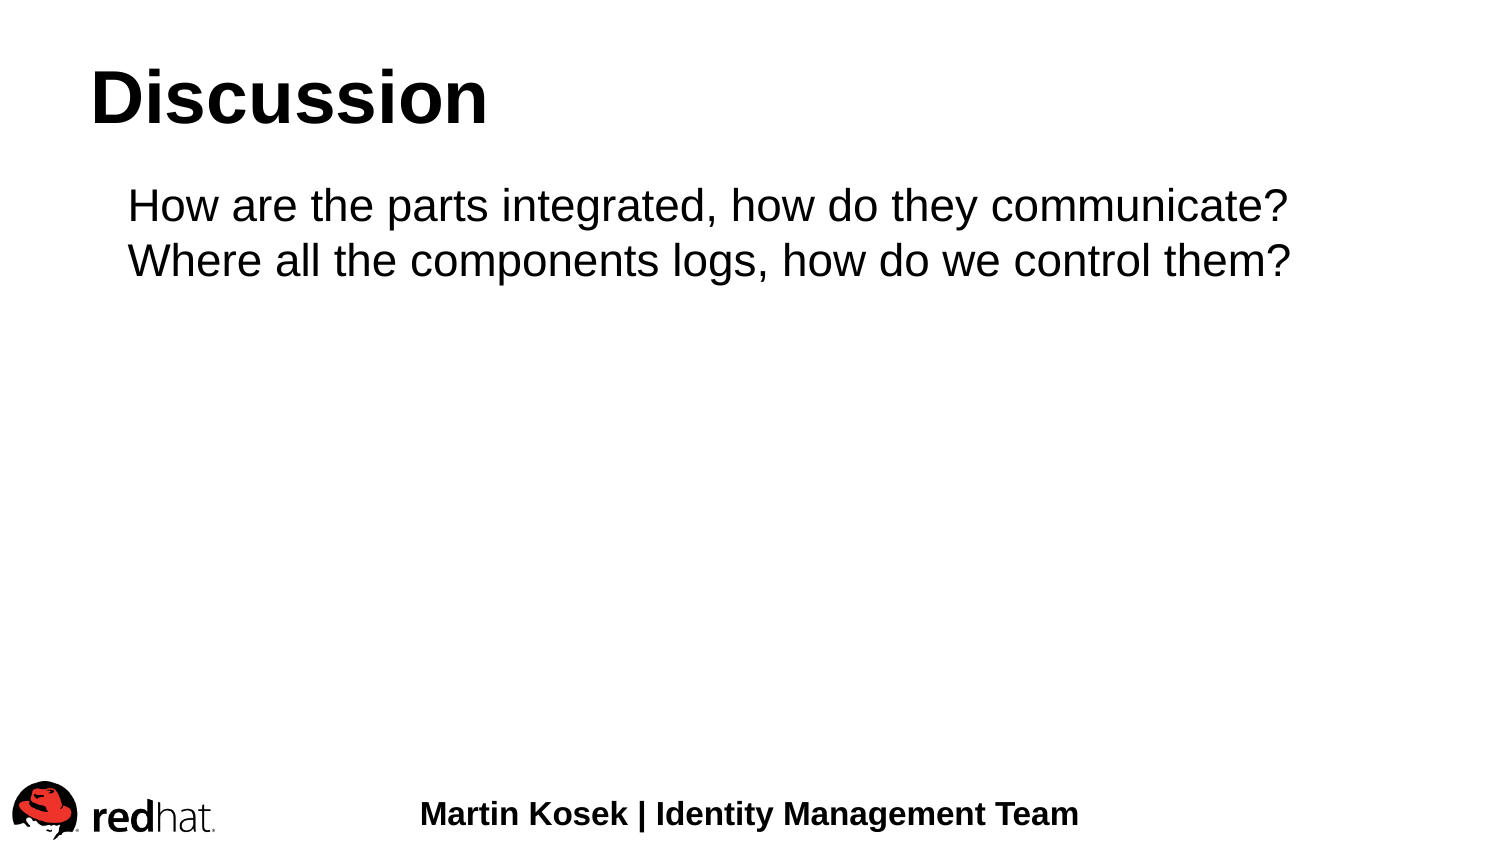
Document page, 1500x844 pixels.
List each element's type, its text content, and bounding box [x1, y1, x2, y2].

title Discussion [75, 12, 1425, 154]
picture [12, 781, 215, 844]
list How are the parts integrated, how do they communicate? Where all the components logs, how do we control them? [75, 160, 1425, 780]
